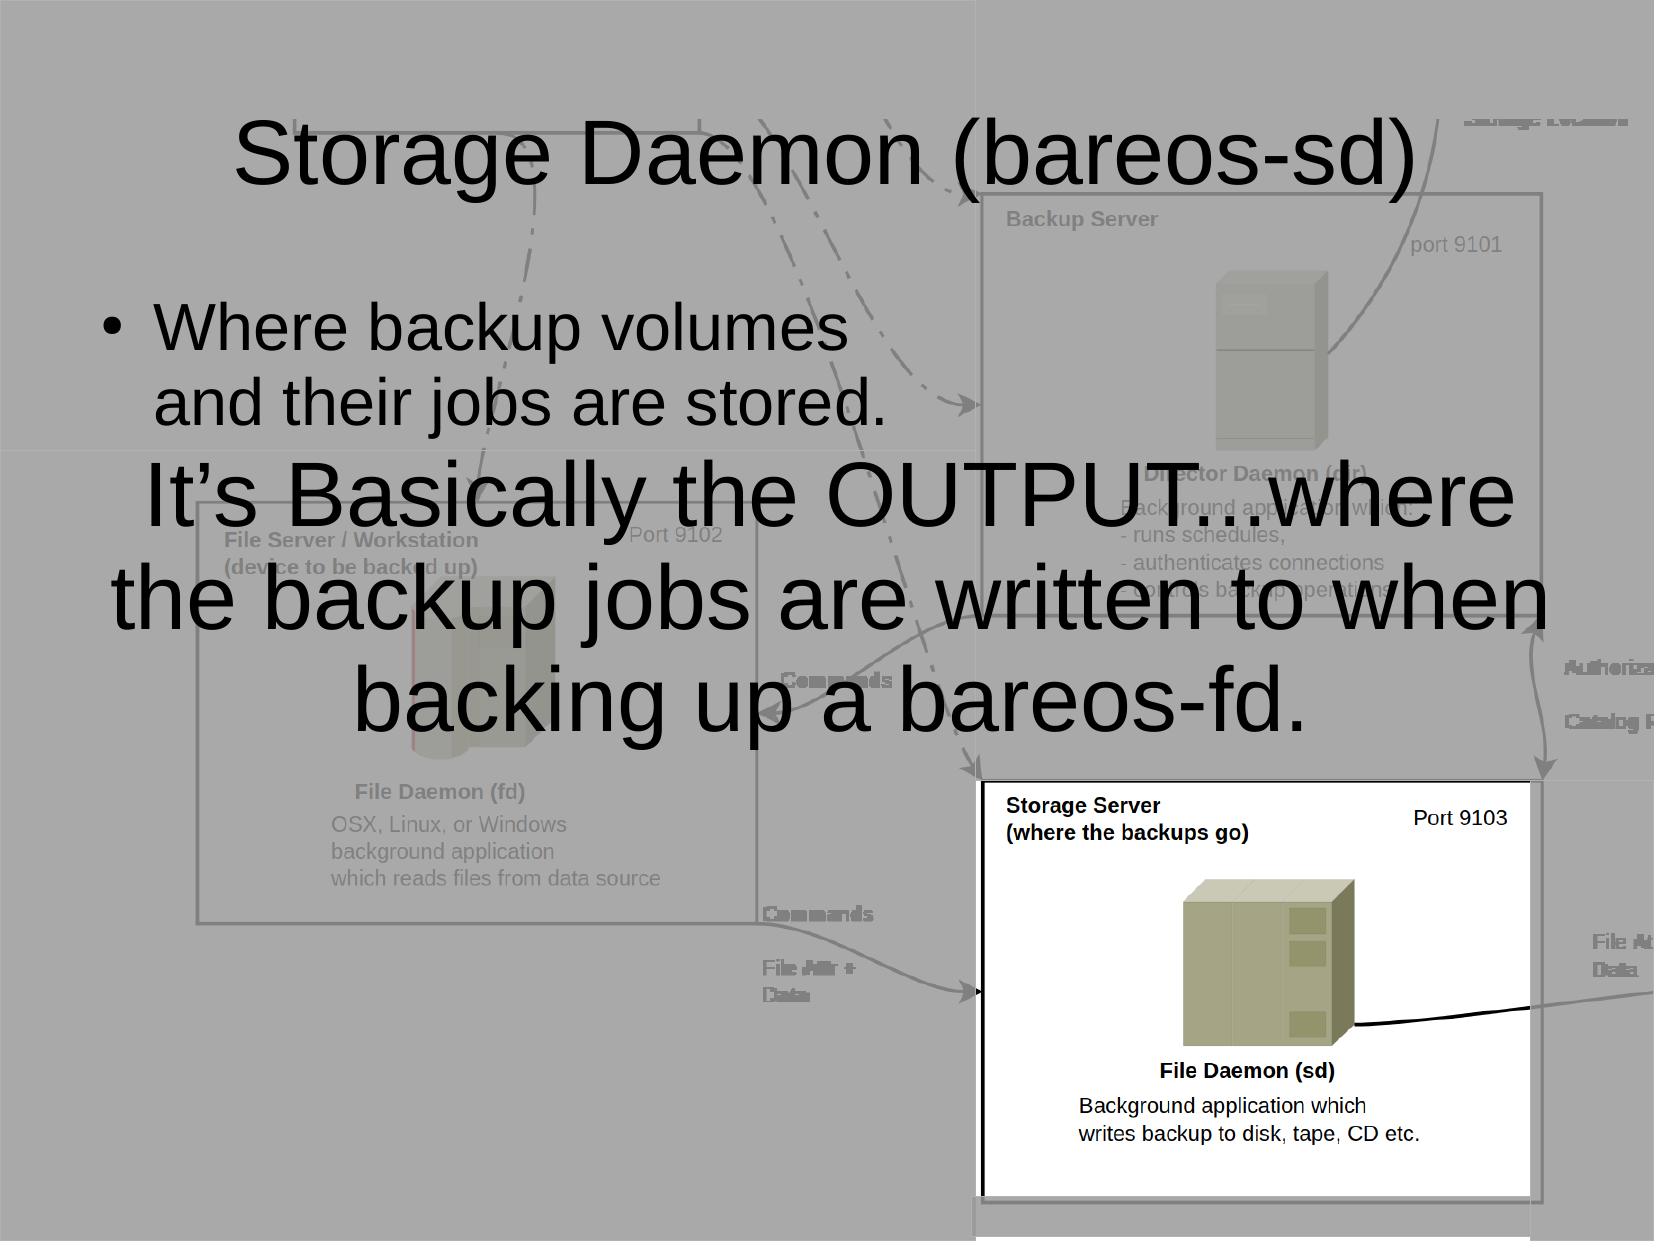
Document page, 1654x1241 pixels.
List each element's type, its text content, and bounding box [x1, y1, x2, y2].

text_box It’s Basically the OUTPUT...where the backup jobs are written to when backing up a bareos-fd. [103, 443, 1561, 752]
picture [976, 781, 1530, 1196]
title Storage Daemon (bareos-sd) [82, 49, 1571, 257]
text_box [0, 0, 1654, 1241]
list Where backup volumes and their jobs are stored. [82, 290, 916, 1010]
